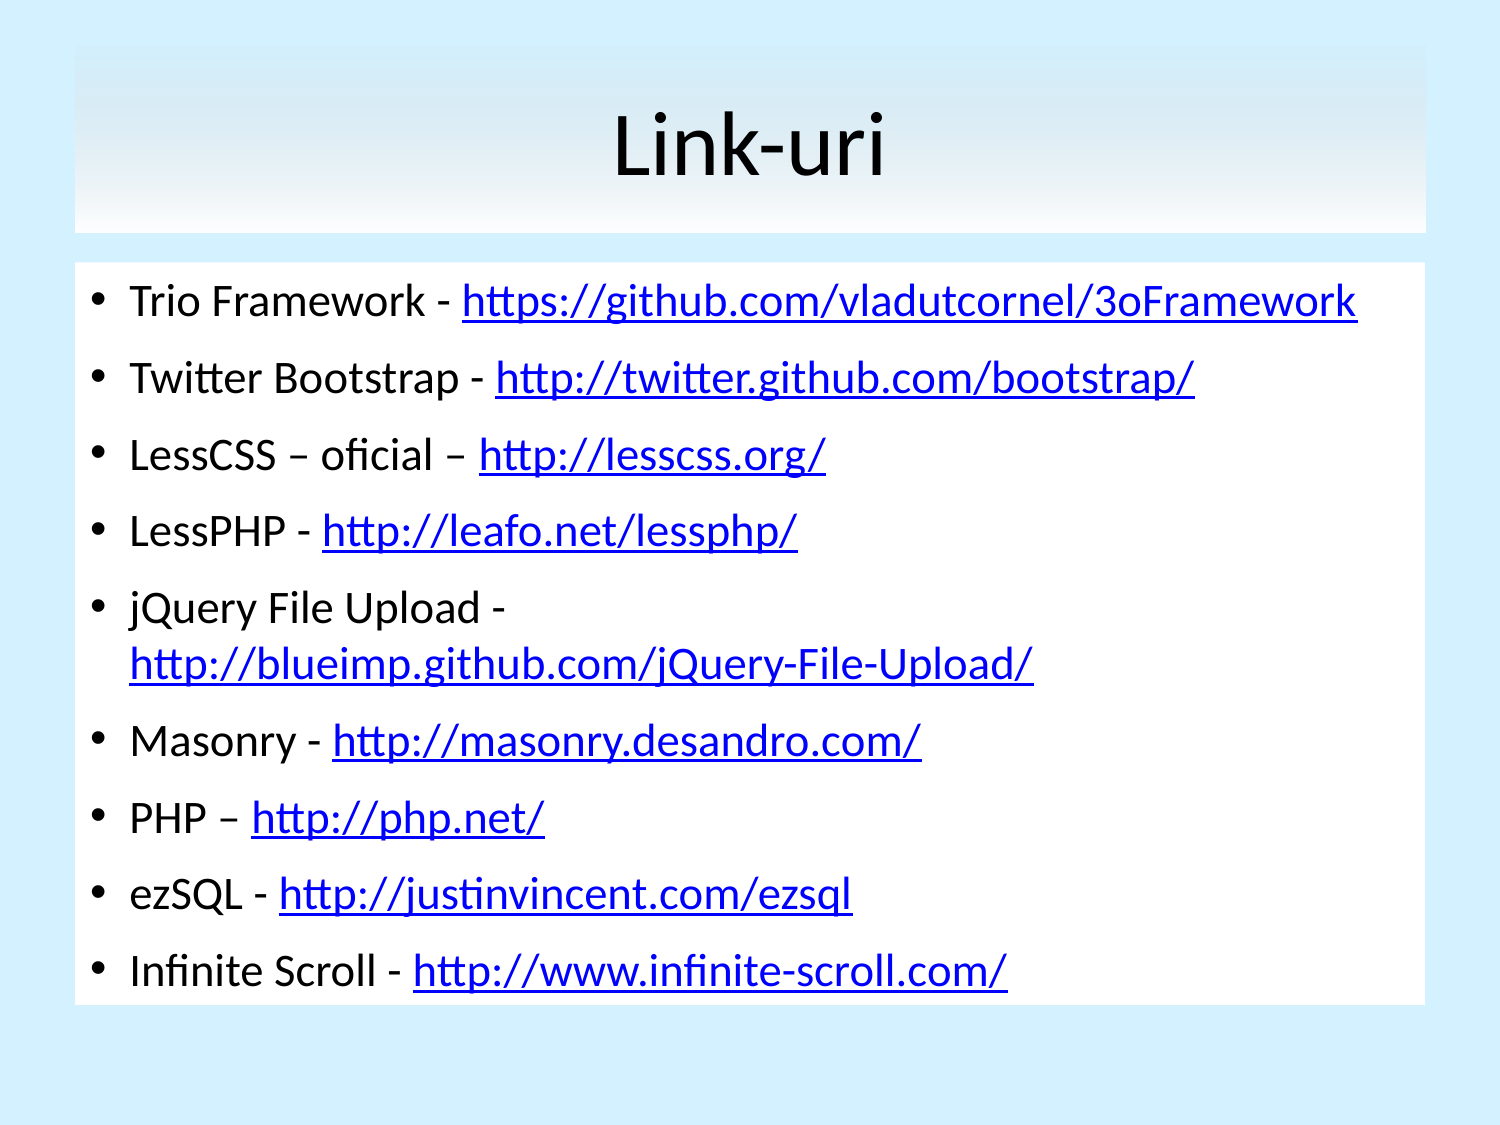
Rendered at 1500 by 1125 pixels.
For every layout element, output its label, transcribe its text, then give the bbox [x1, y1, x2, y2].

list Trio Framework - https://github.com/vladutcornel/3oFramework Twitter Bootstrap - http://twitter.github.com/bootstrap/ LessCSS – oficial – http://lesscss.org/ LessPHP - http://leafo.net/lessphp/ jQuery File Upload - http://blueimp.github.com/jQuery-File-Upload/ Masonry - http://masonry.desandro.com/ PHP – http://php.net/ ezSQL - http://justinvincent.com/ezsql Infinite Scroll - http://www.infinite-scroll.com/ [75, 262, 1425, 1005]
title Link-uri [75, 45, 1425, 233]
